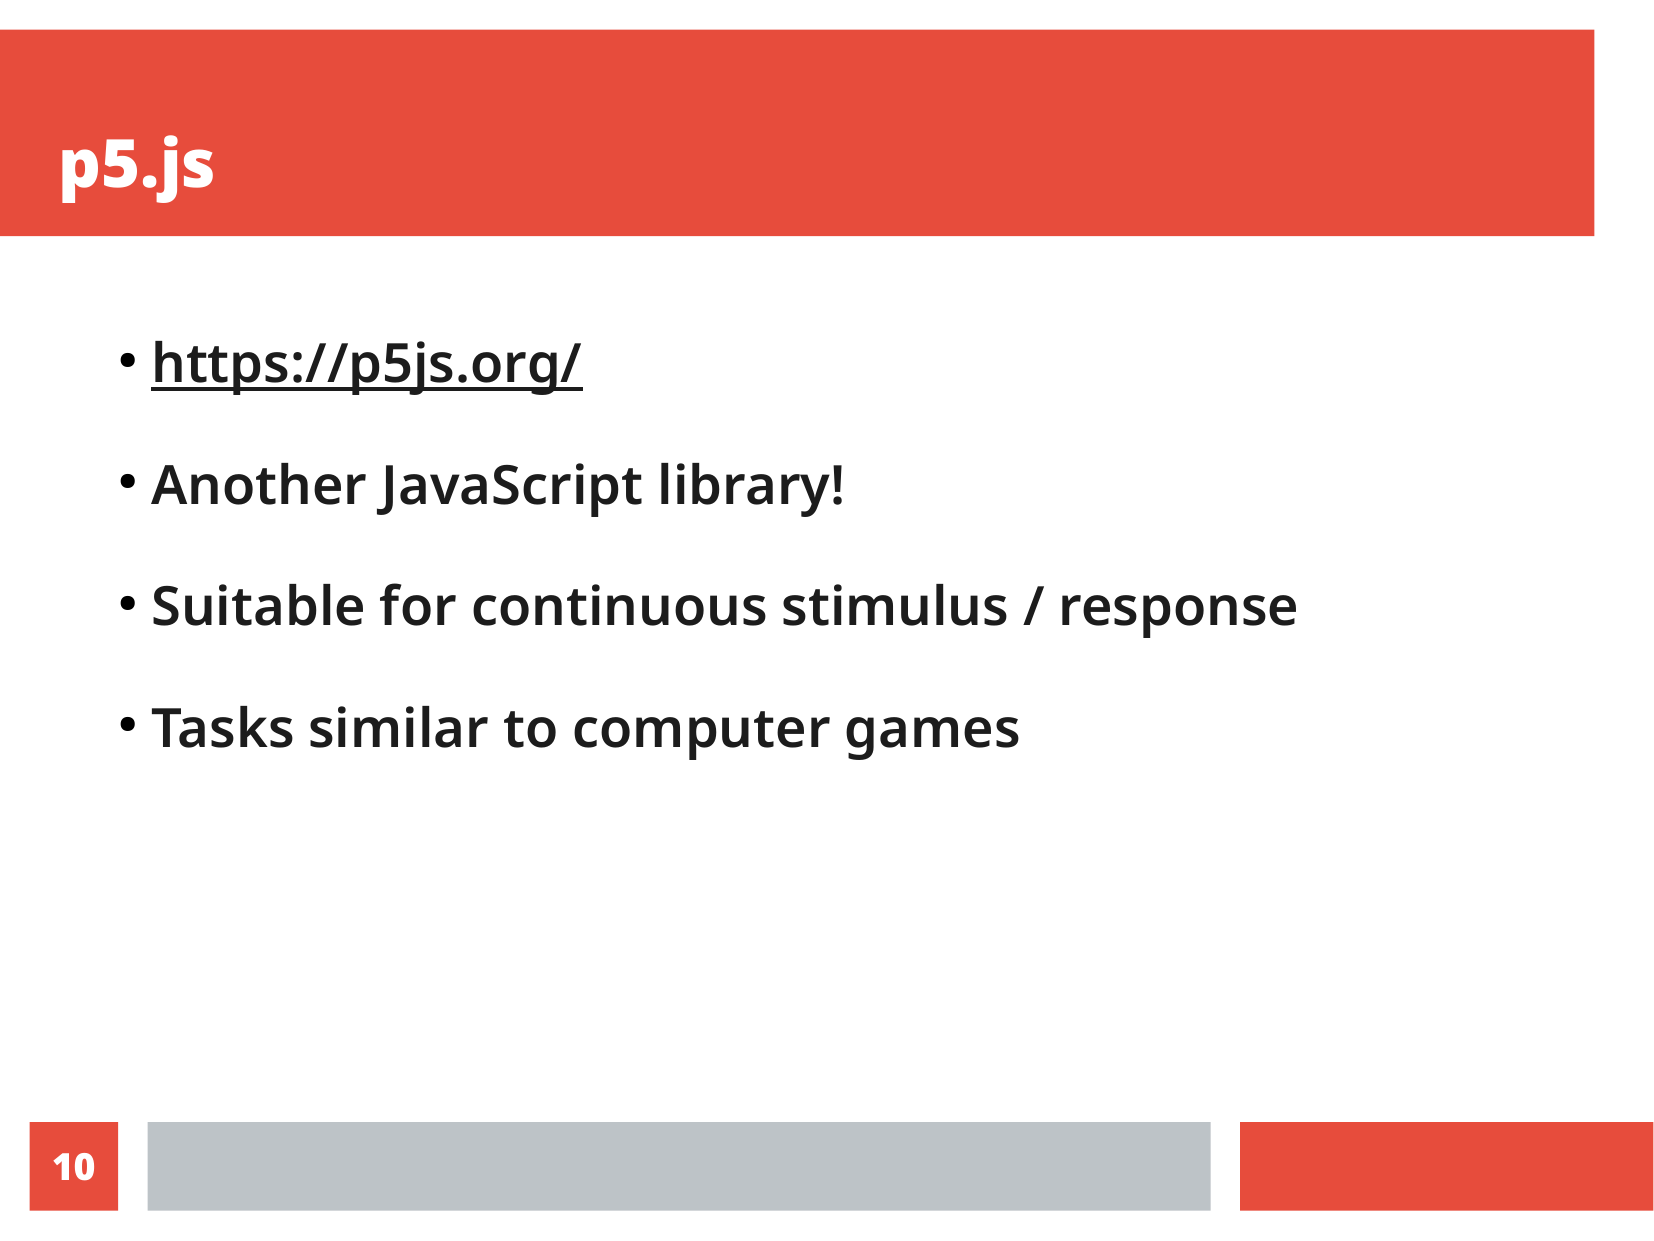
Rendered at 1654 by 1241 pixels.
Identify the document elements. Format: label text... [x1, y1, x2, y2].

list https://p5js.org/ Another JavaScript library! Suitable for continuous stimulus / response Tasks similar to computer games [59, 324, 1565, 1093]
title p5.js [59, 59, 1595, 207]
